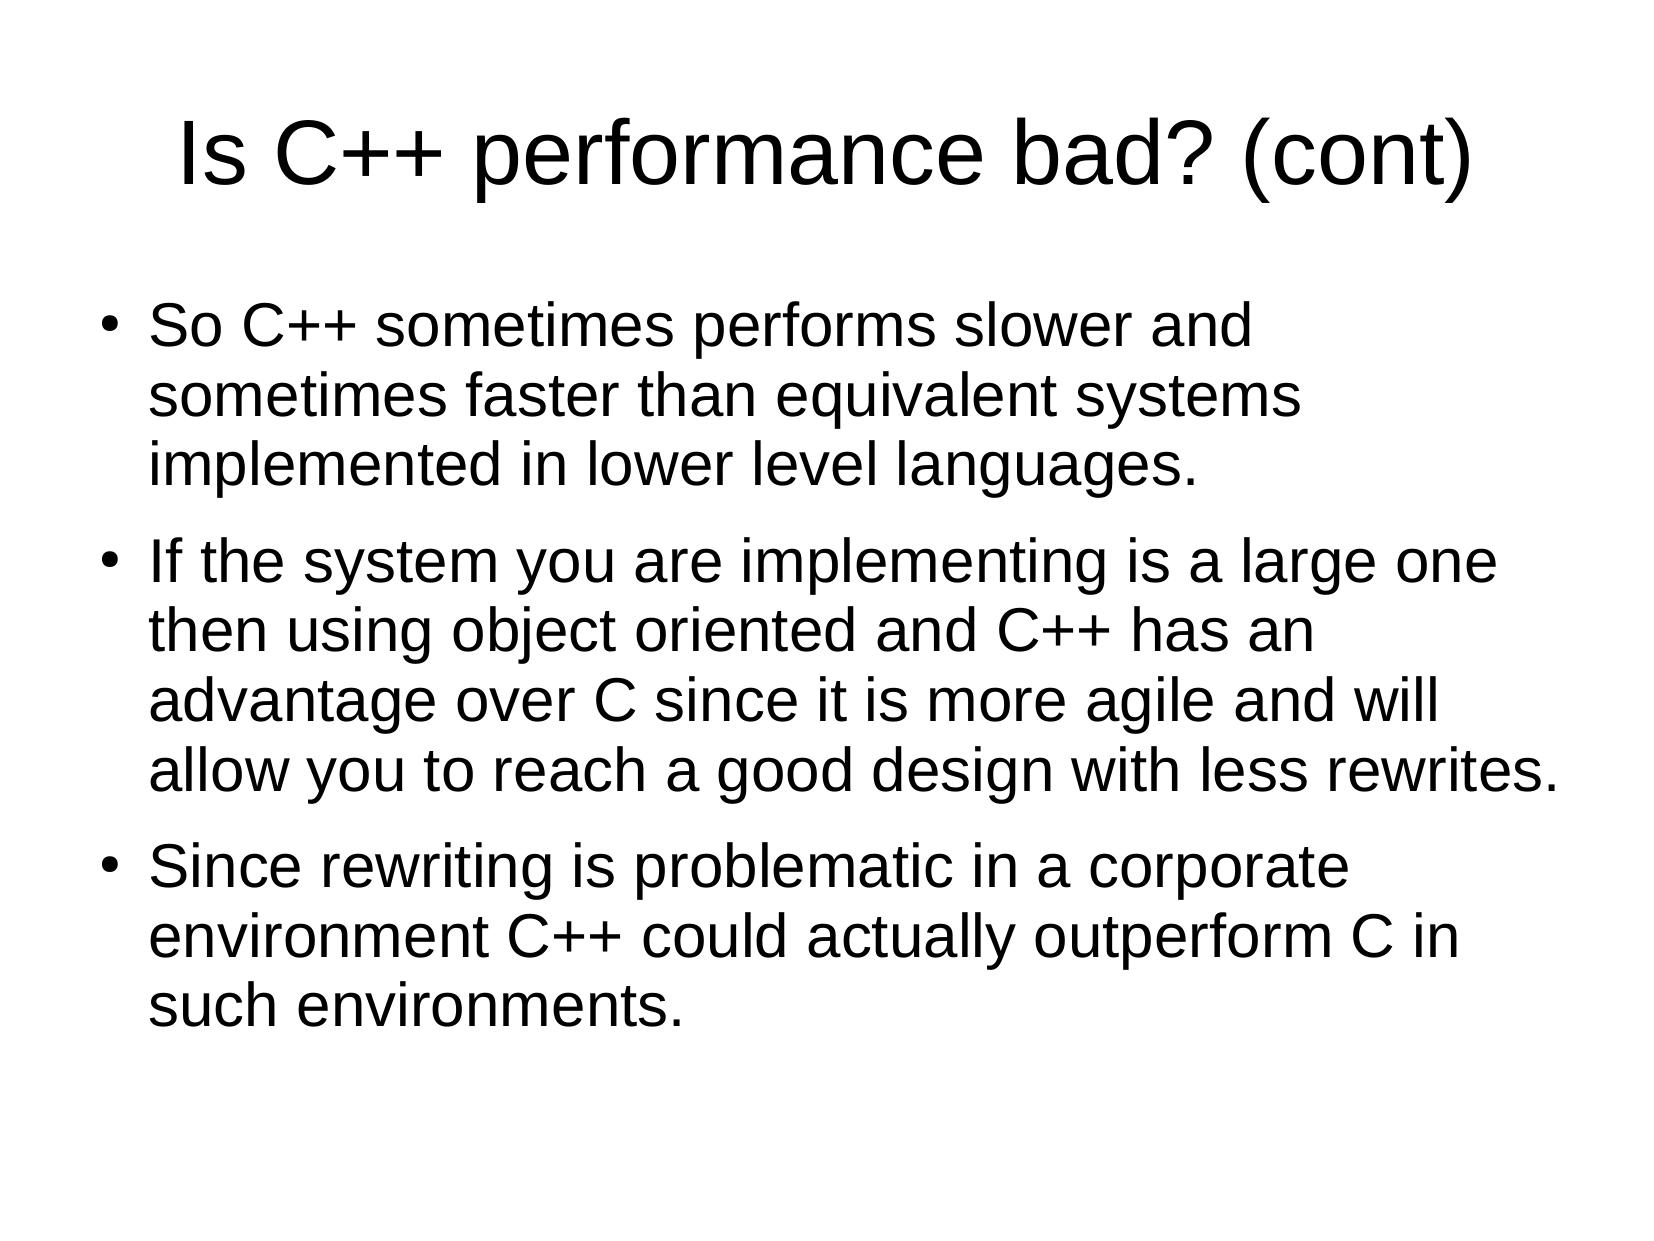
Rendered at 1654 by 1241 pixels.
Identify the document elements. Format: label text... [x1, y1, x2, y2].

list So C++ sometimes performs slower and sometimes faster than equivalent systems implemented in lower level languages. If the system you are implementing is a large one then using object oriented and C++ has an advantage over C since it is more agile and will allow you to reach a good design with less rewrites. Since rewriting is problematic in a corporate environment C++ could actually outperform C in such environments. [82, 290, 1571, 1109]
title Is C++ performance bad? (cont) [82, 49, 1571, 257]
